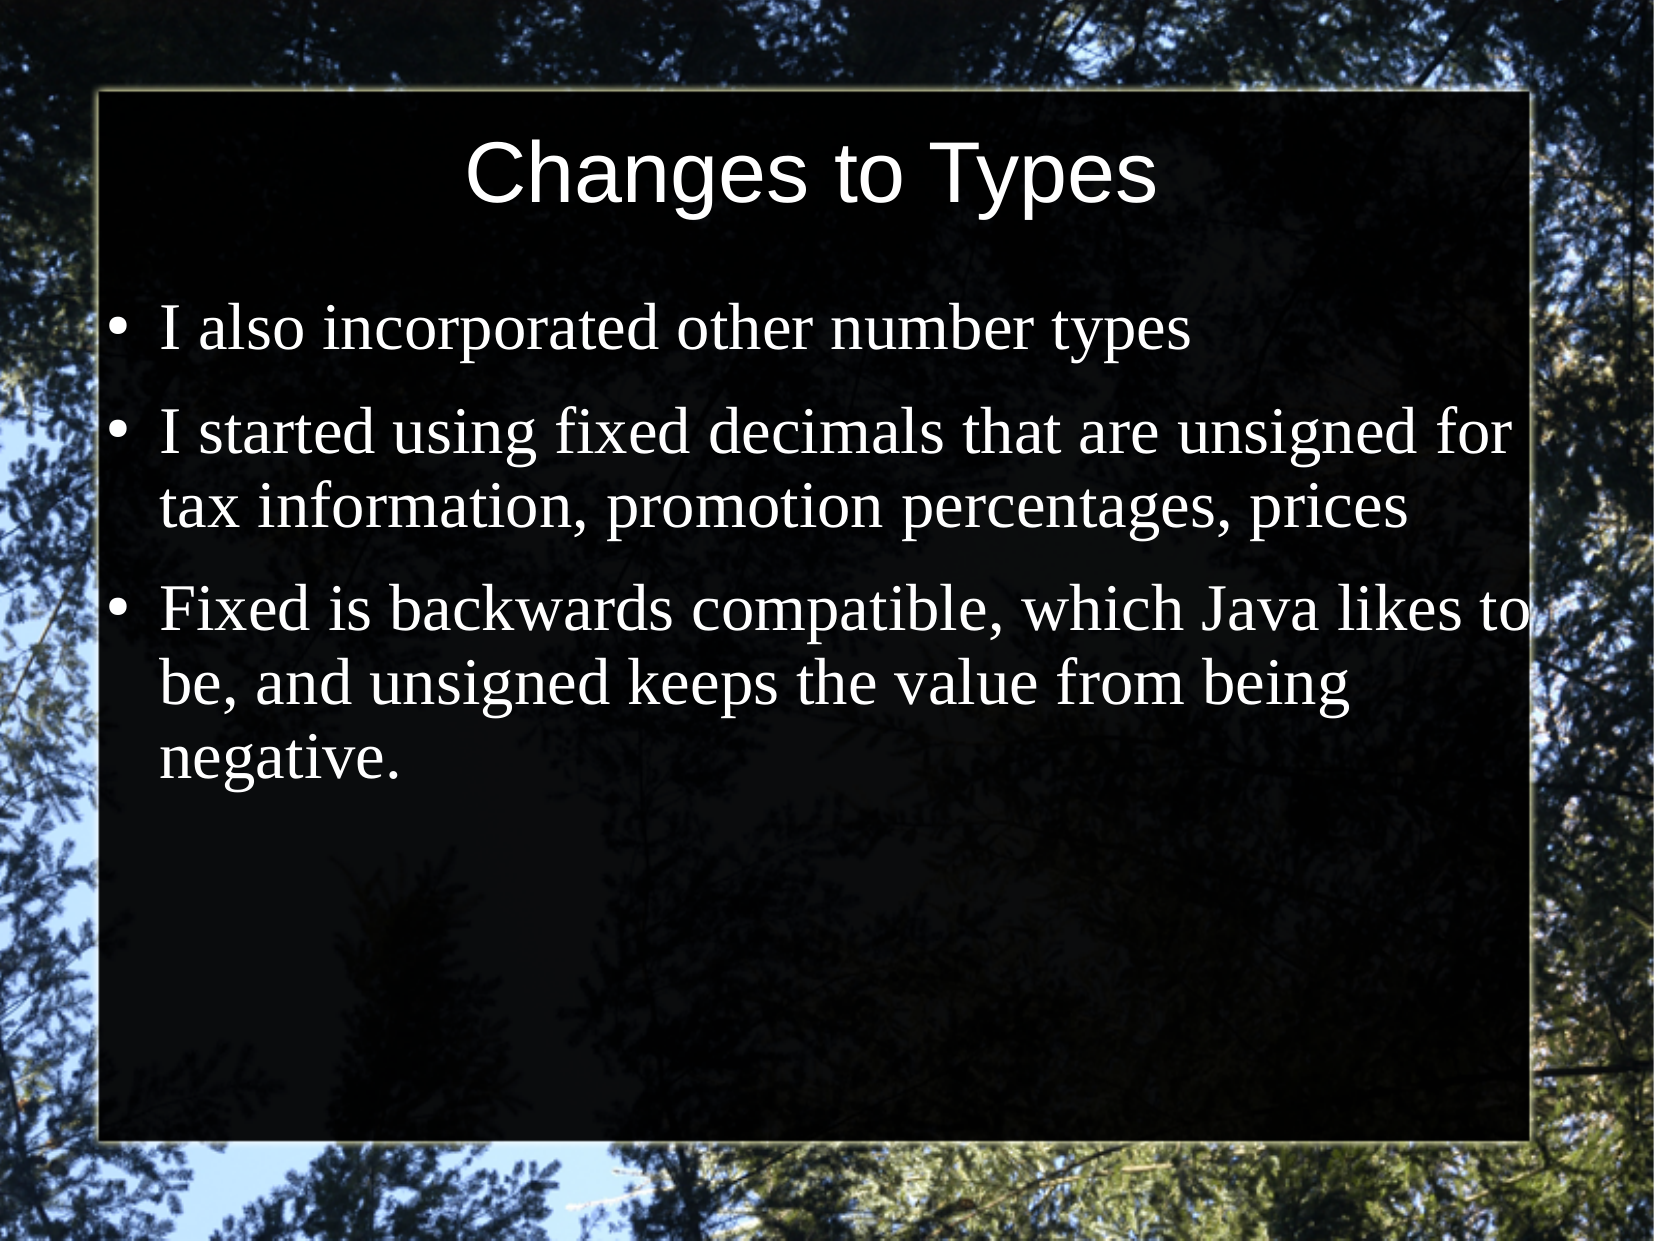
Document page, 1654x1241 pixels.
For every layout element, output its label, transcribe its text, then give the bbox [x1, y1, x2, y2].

picture [0, 0, 1654, 1241]
list I also incorporated other number types I started using fixed decimals that are unsigned for tax information, promotion percentages, prices Fixed is backwards compatible, which Java likes to be, and unsigned keeps the value from being negative. [88, 290, 1536, 1123]
title Changes to Types [88, 88, 1536, 257]
